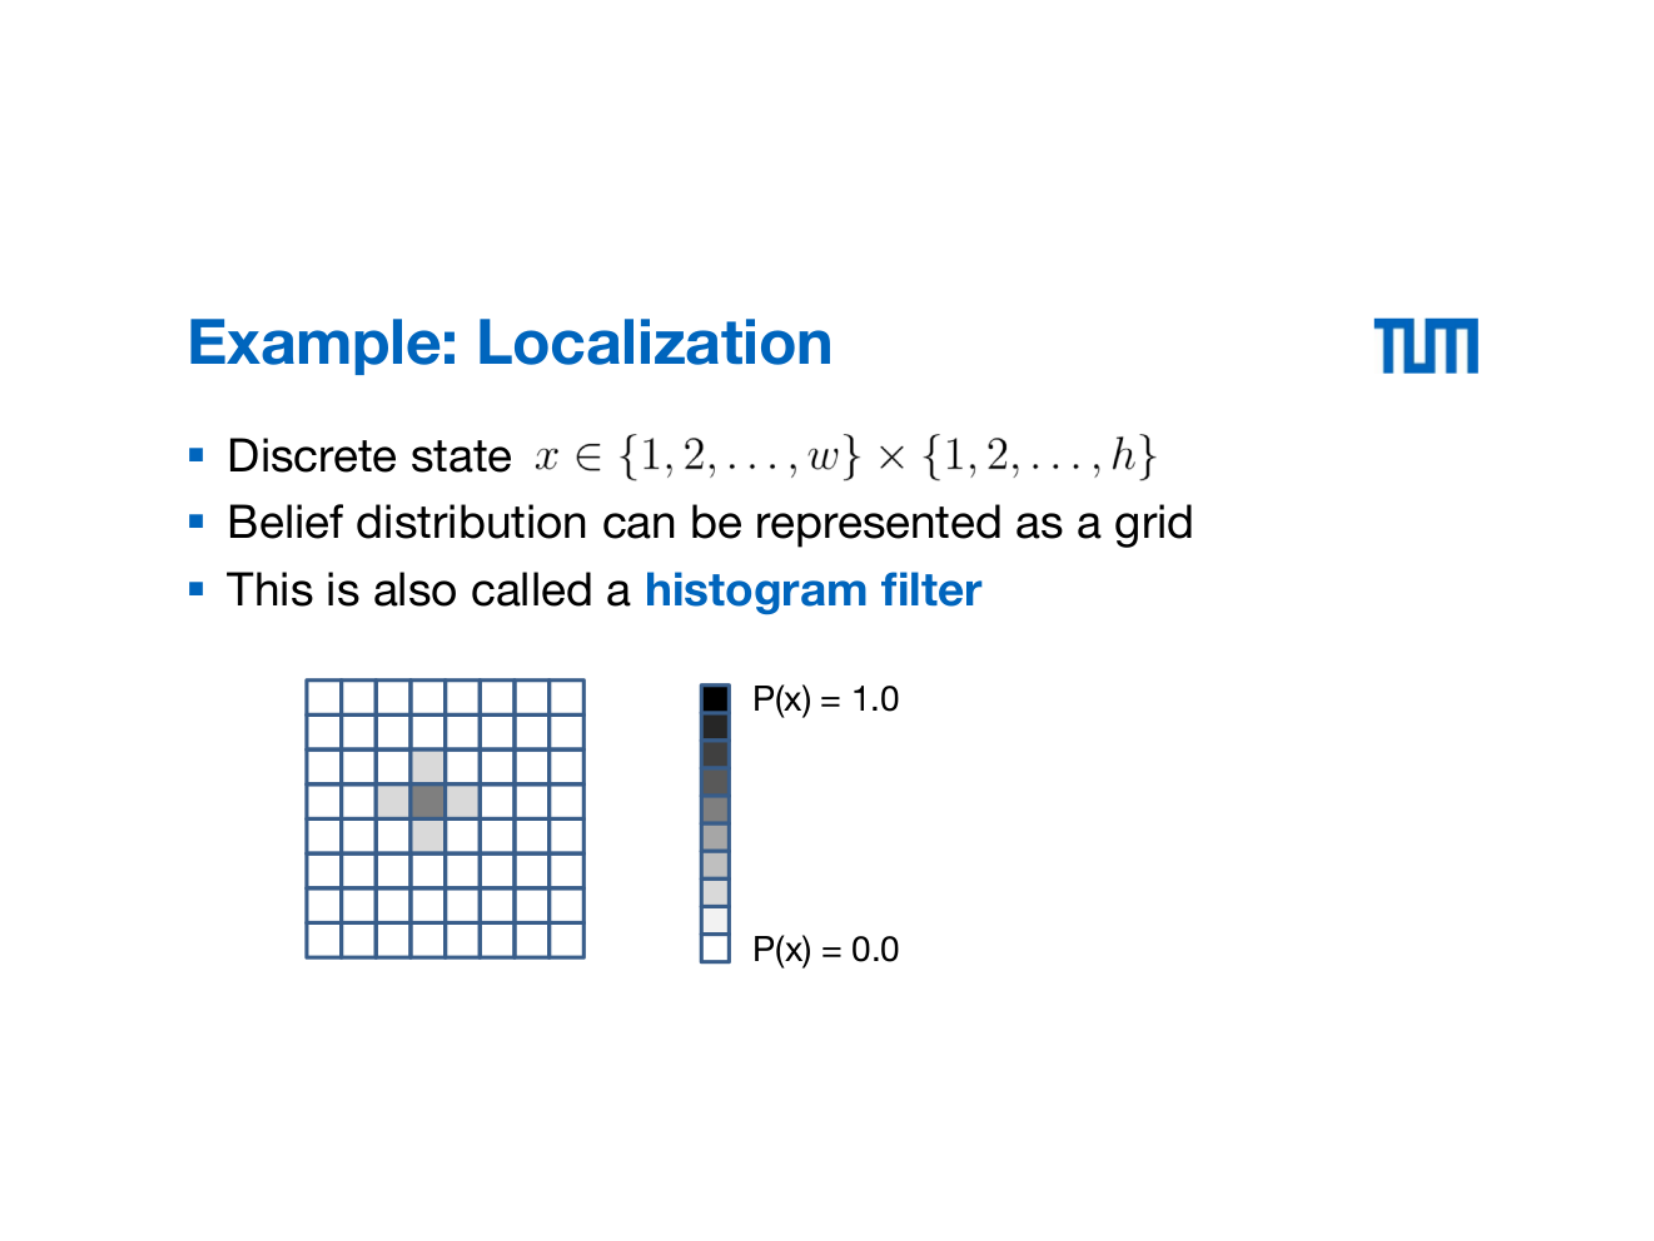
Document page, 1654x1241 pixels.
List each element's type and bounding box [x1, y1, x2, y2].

picture [138, 290, 1516, 1010]
